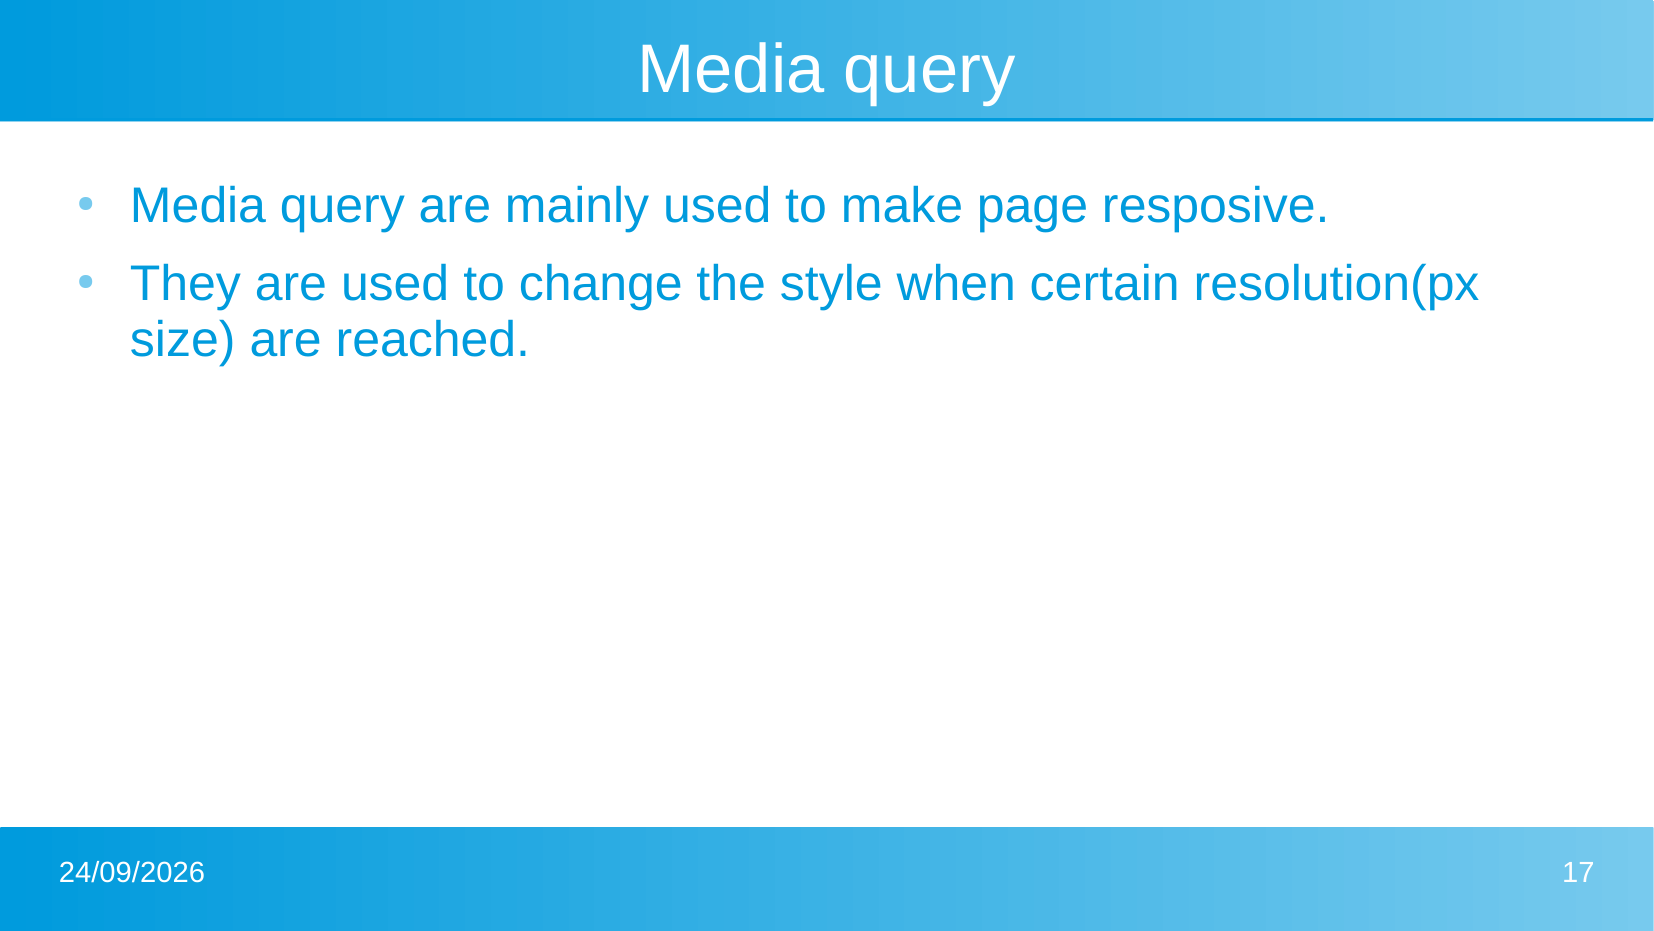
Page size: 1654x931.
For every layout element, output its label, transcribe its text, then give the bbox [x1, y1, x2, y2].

list Media query are mainly used to make page resposive. They are used to change the style when certain resolution(px size) are reached. [59, 177, 1595, 768]
title Media query [59, 29, 1595, 108]
